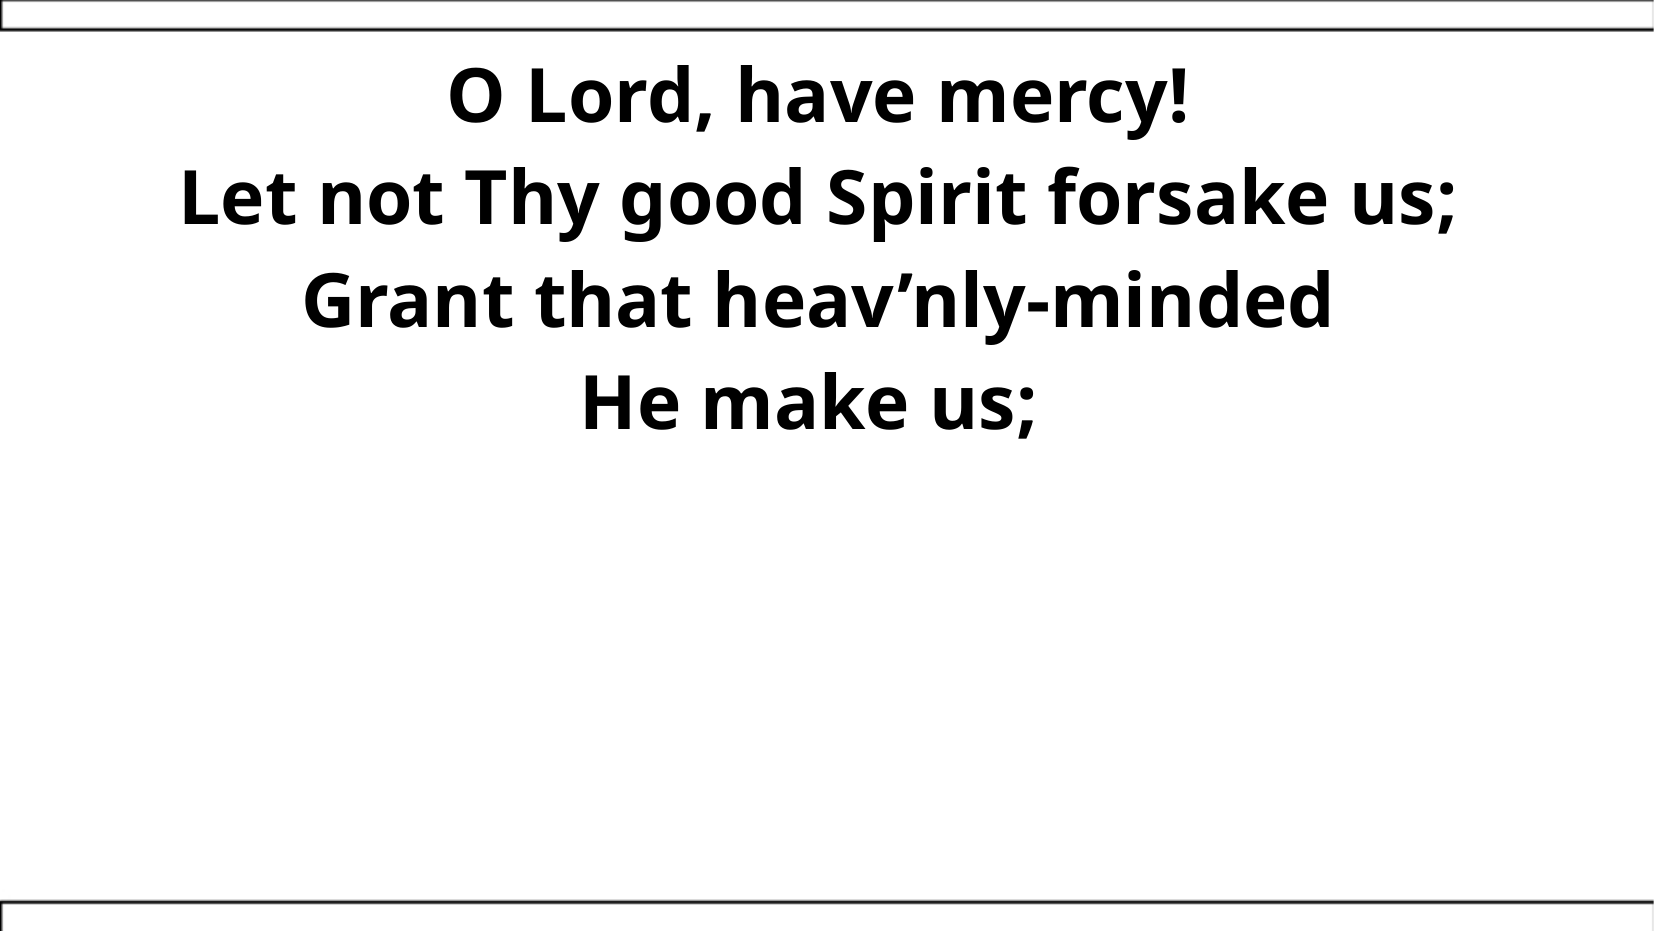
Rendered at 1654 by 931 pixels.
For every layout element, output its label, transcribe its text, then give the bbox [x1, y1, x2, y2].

text_box O Lord, have mercy! Let not Thy good Spirit forsake us; Grant that heav’nly-minded He make us; [79, 34, 1558, 449]
picture [0, 0, 1654, 931]
